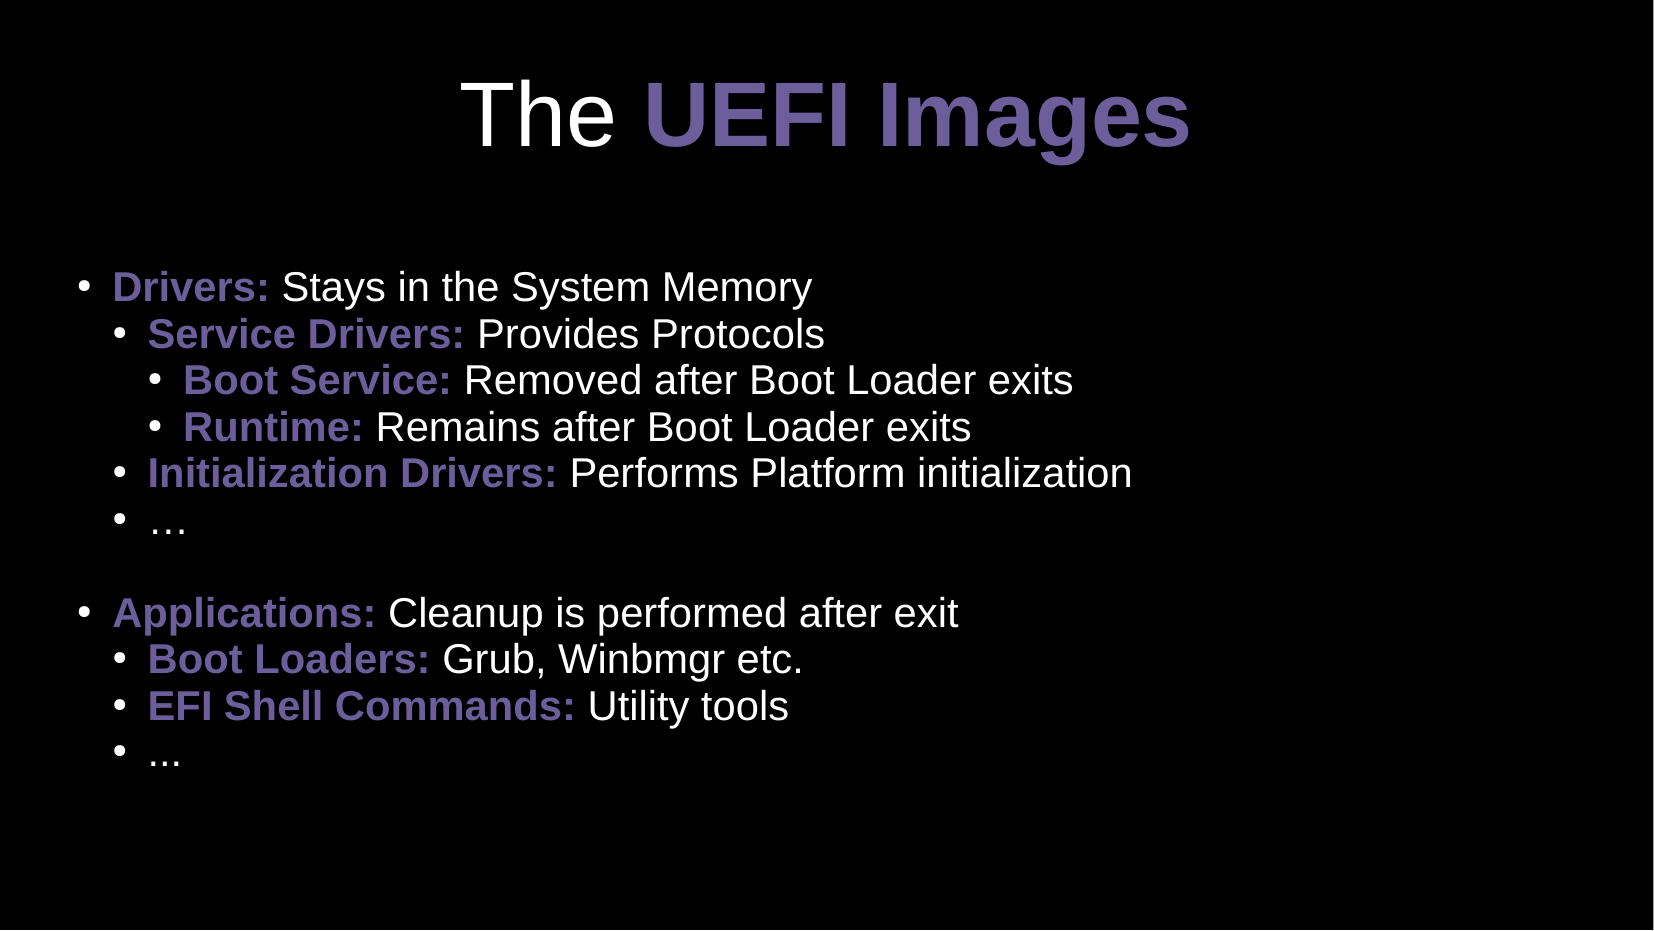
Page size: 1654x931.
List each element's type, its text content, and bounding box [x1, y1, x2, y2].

title The UEFI Images [82, 37, 1571, 193]
subtitle Drivers: Stays in the System Memory Service Drivers: Provides Protocols Boot Service: Removed after Boot Loader exits Runtime: Remains after Boot Loader exits Initialization Drivers: Performs Platform initialization … Applications: Cleanup is performed after exit Boot Loaders: Grub, Winbmgr etc. EFI Shell Commands: Utility tools ... [76, 217, 1565, 776]
